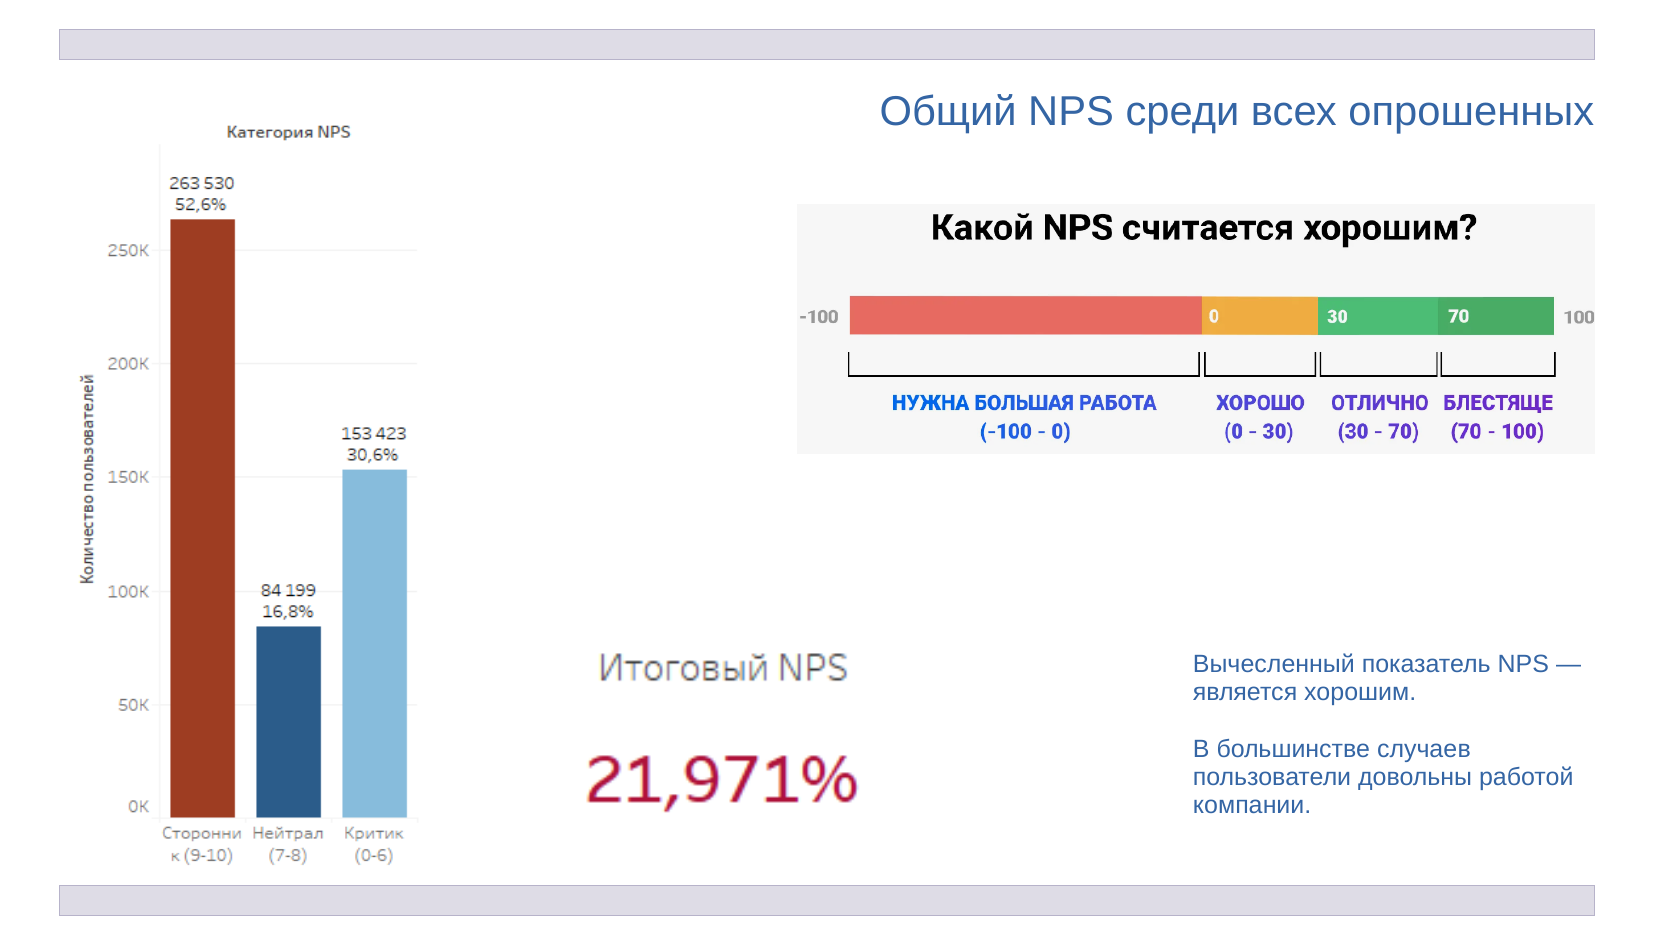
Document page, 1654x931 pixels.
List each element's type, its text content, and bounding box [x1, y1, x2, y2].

title Общий NPS среди всех опрошенных [106, 73, 1595, 148]
picture [797, 204, 1595, 455]
text_box [59, 29, 1595, 60]
picture [66, 118, 443, 873]
text_box [59, 885, 1595, 916]
picture [561, 635, 886, 827]
list Вычесленный показатель NPS — является хорошим. В большинстве случаев пользователи довольны работой компании. [1122, 649, 1595, 857]
